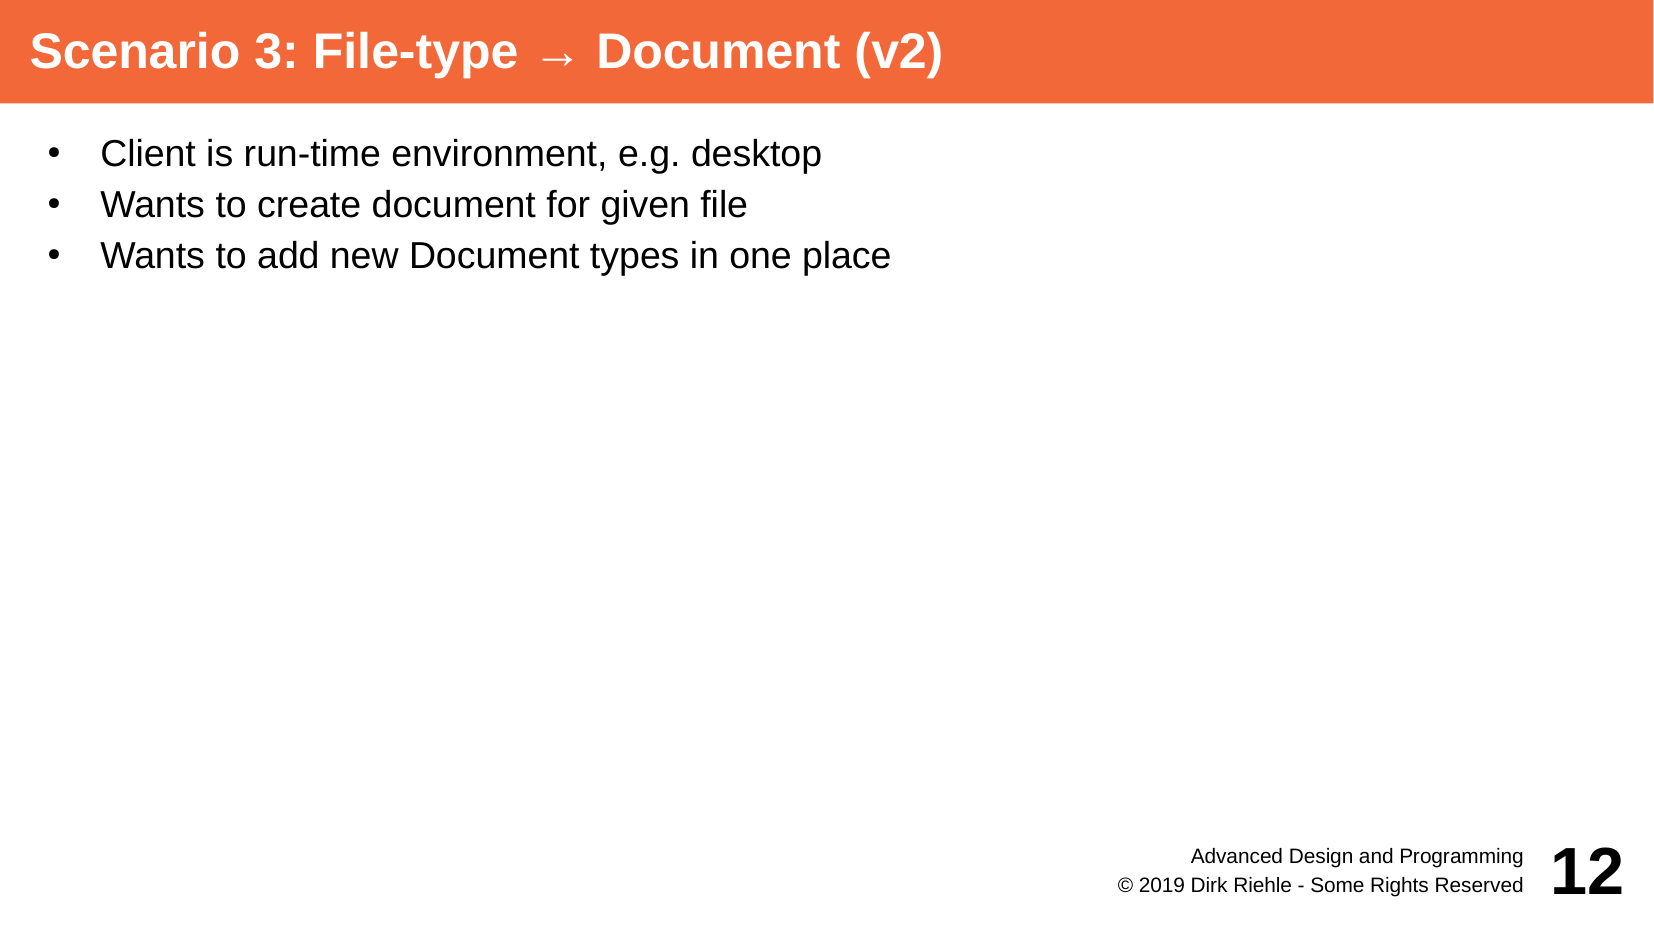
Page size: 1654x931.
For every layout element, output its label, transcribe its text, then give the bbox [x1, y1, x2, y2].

title Scenario 3: File-type → Document (v2) [0, 0, 1654, 104]
list Client is run-time environment, e.g. desktop Wants to create document for given file Wants to add new Document types in one place [29, 132, 1625, 813]
